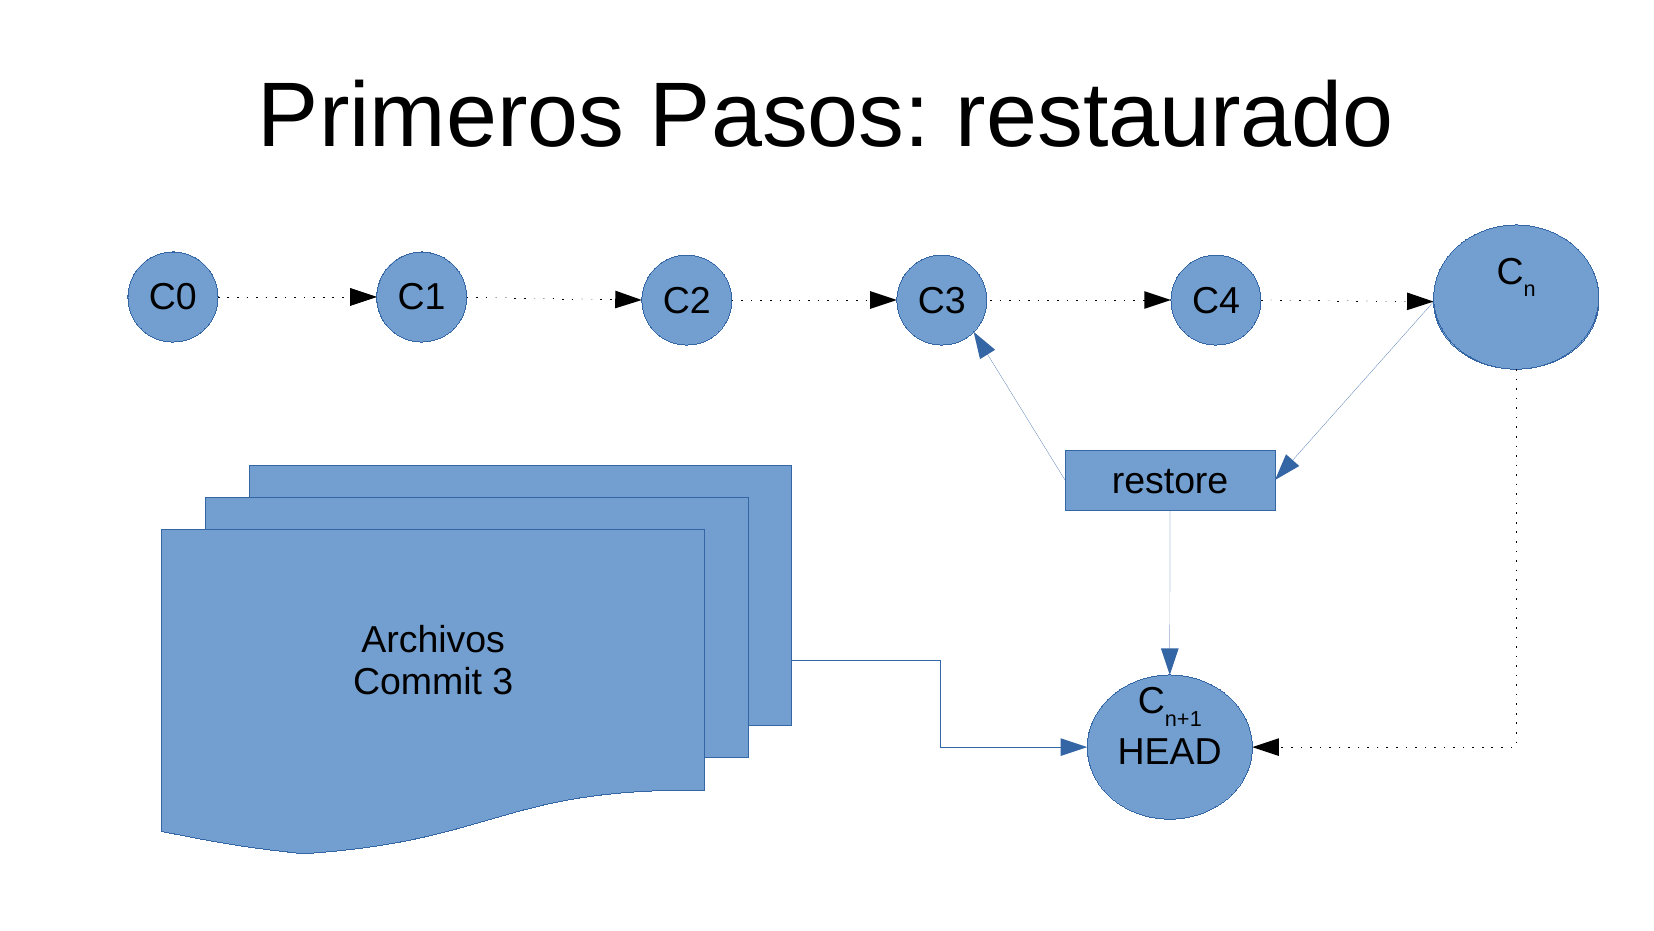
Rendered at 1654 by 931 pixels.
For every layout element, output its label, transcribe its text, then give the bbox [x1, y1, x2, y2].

text_box restore [1065, 450, 1276, 511]
text_box C0 [127, 251, 219, 343]
text_box Cn+1 HEAD [1087, 674, 1253, 820]
text_box C1 [376, 251, 467, 343]
text_box C3 [896, 255, 987, 346]
text_box Cn [1433, 224, 1599, 370]
text_box Archivos Commit 3 [161, 465, 792, 854]
text_box C4 [1170, 255, 1262, 346]
title Primeros Pasos: restaurado [82, 37, 1571, 193]
text_box C2 [641, 255, 732, 346]
